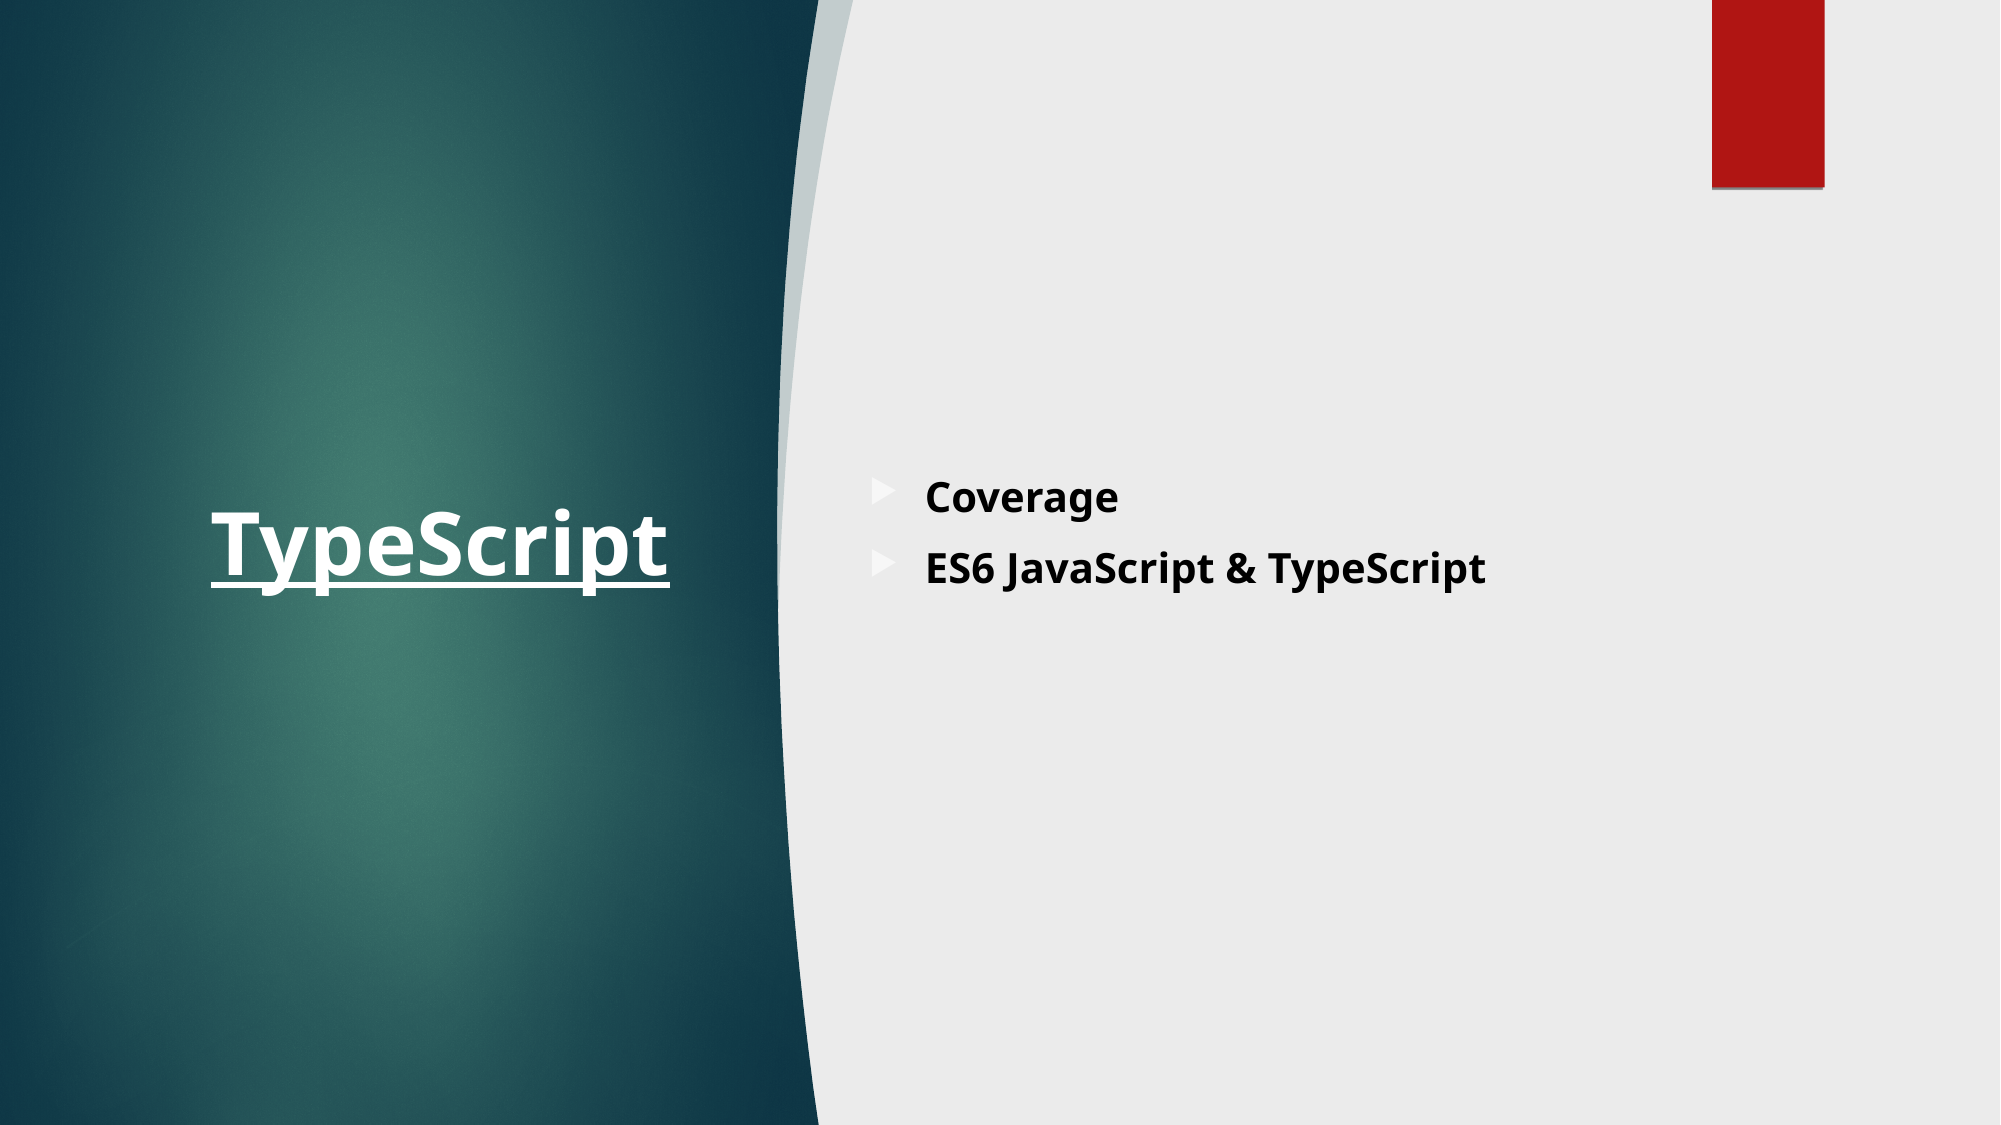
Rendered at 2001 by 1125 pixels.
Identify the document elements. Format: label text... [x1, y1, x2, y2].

title TypeScript [107, 270, 685, 1004]
list Coverage ES6 JavaScript & TypeScript [853, 463, 1825, 726]
text_box [0, 0, 2000, 1125]
